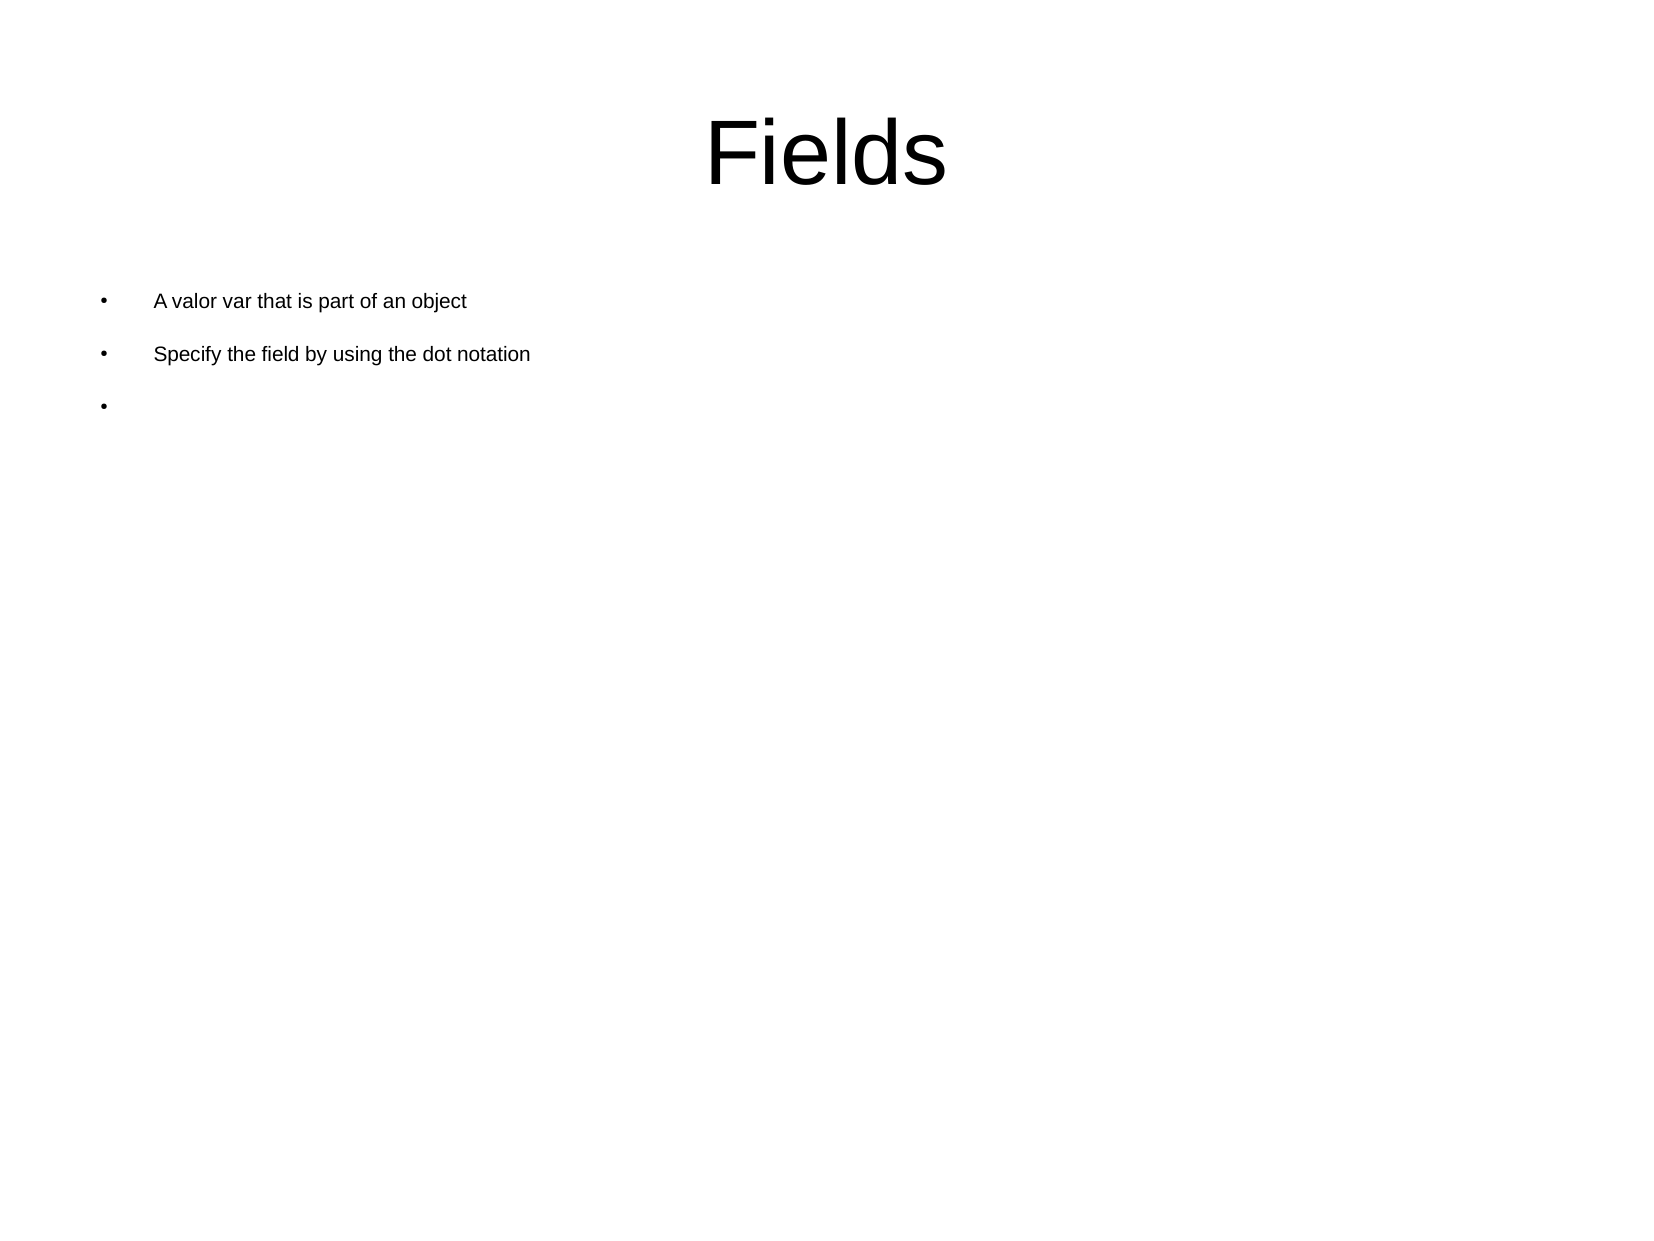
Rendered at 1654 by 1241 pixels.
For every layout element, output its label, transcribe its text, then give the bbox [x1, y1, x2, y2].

list A valor var that is part of an object Specify the field by using the dot notation [82, 290, 1571, 1010]
title Fields [82, 49, 1571, 257]
